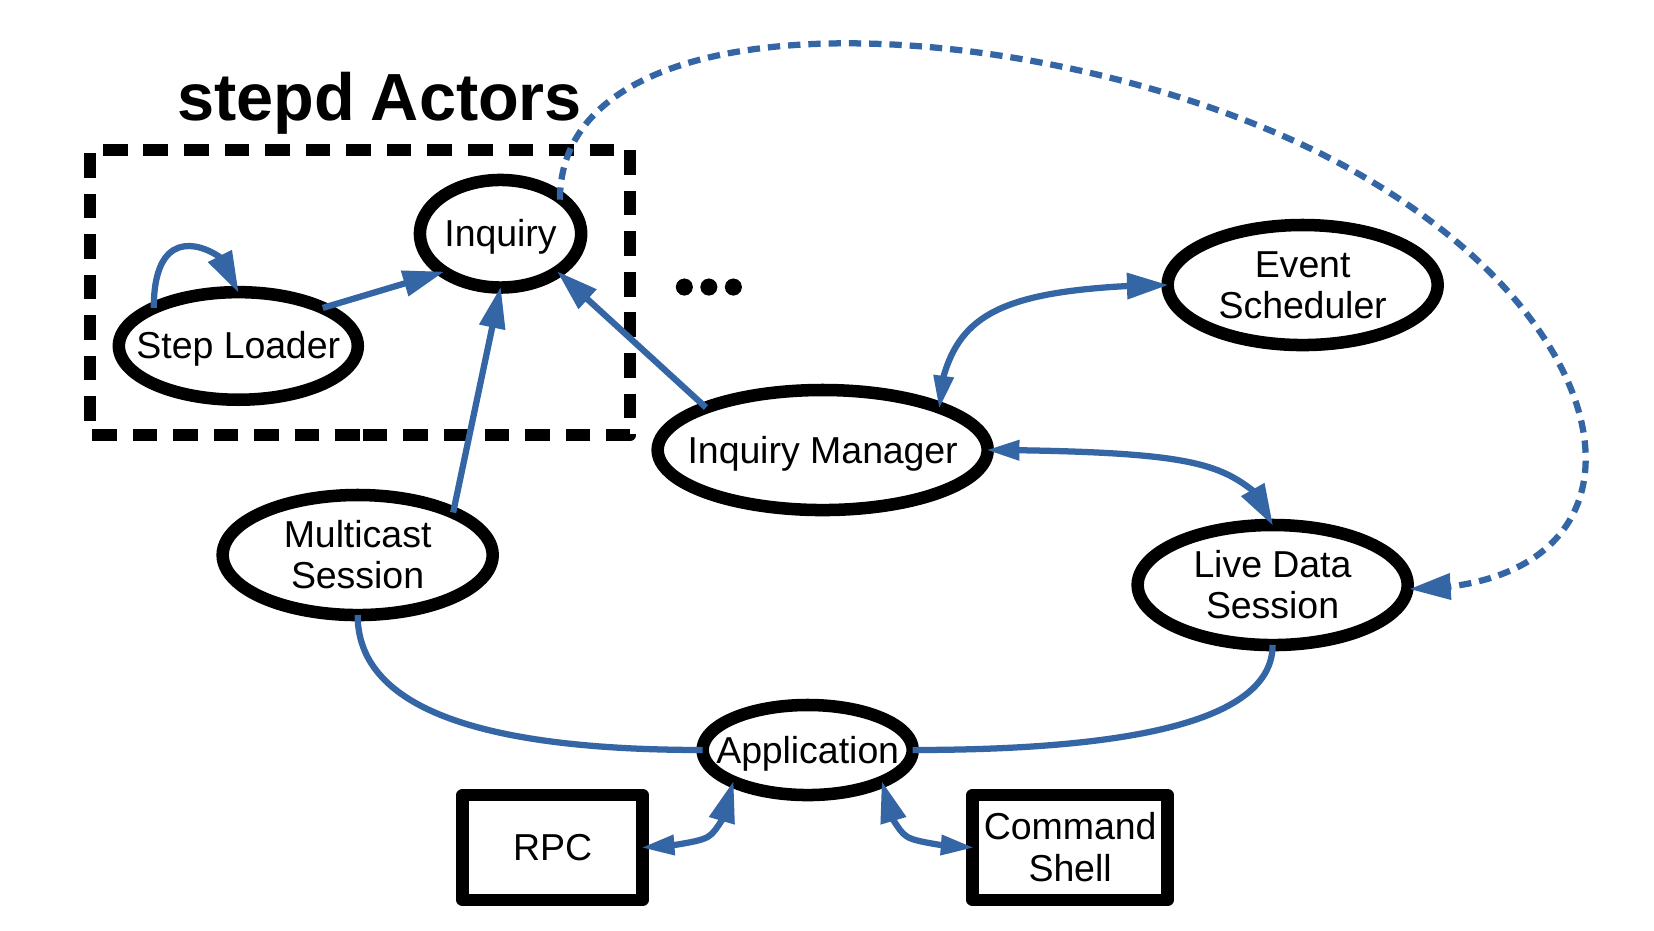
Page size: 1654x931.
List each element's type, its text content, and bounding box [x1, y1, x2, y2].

text_box Event Scheduler [1167, 225, 1438, 346]
text_box Application [703, 705, 913, 796]
text_box Command Shell [972, 795, 1168, 901]
list stepd Actors [106, 60, 1591, 151]
text_box Step Loader [118, 292, 358, 400]
text_box Inquiry Manager [657, 390, 988, 511]
picture [630, 344, 698, 406]
text_box RPC [462, 795, 643, 901]
text_box Multicast Session [222, 495, 493, 616]
text_box Live Data Session [1137, 525, 1408, 646]
picture [630, 208, 788, 406]
text_box Inquiry [419, 179, 582, 288]
